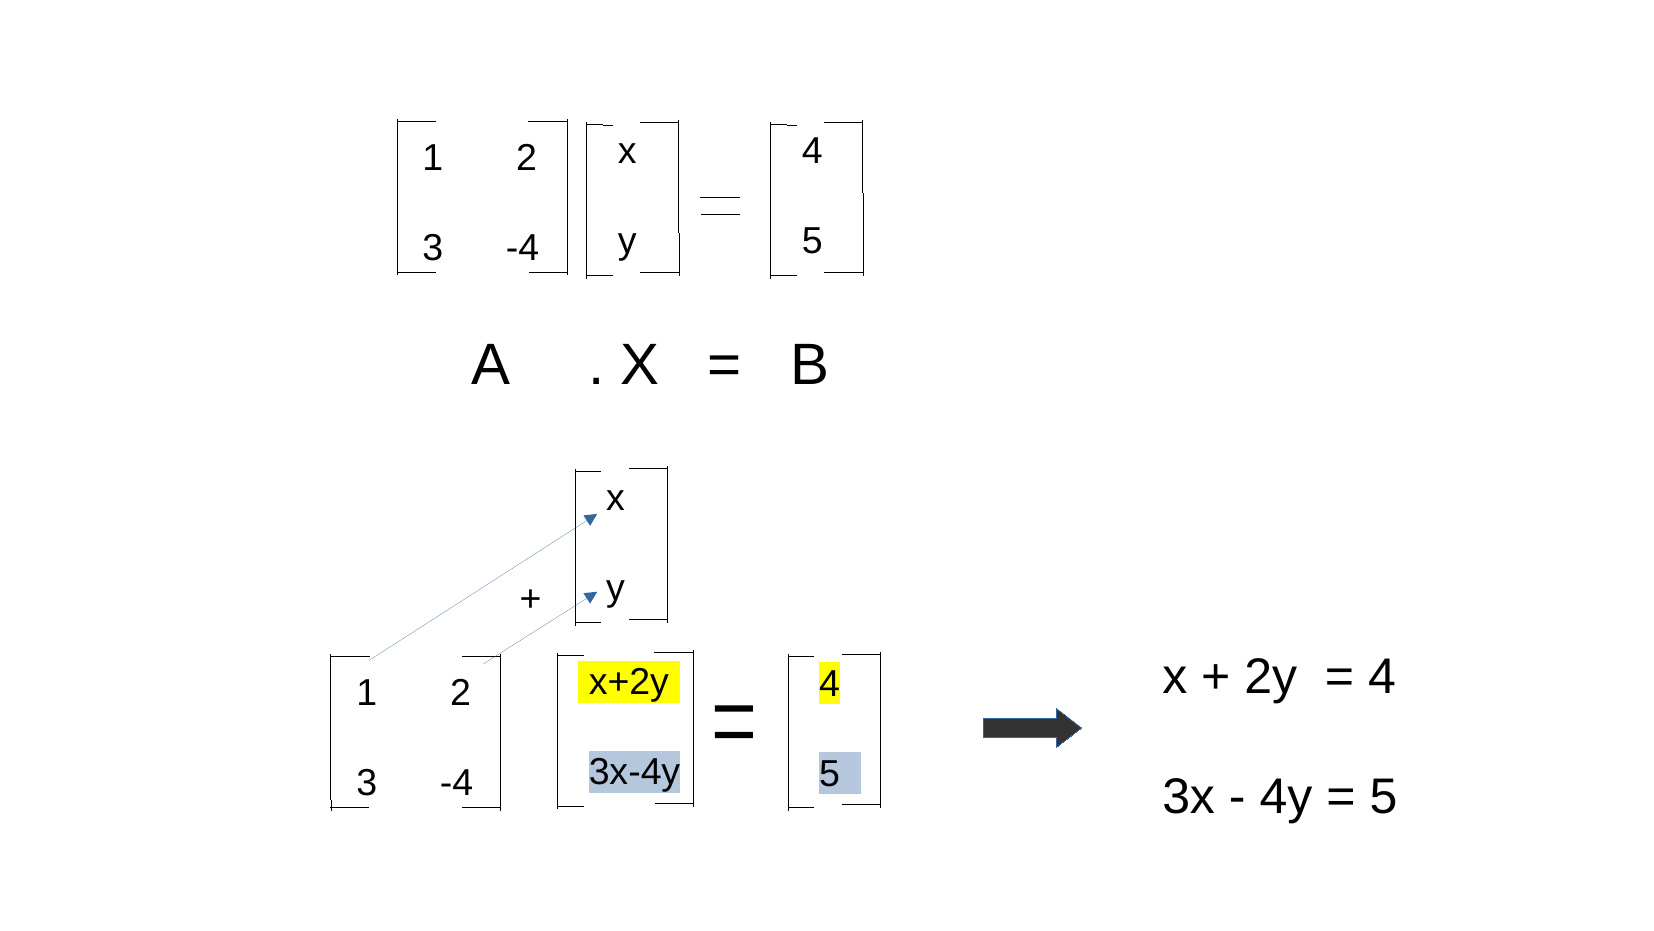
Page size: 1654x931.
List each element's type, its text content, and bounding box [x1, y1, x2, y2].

text_box 4 5 [776, 119, 967, 275]
text_box x y [592, 119, 776, 275]
text_box x + 2y = 4 3x - 4y = 5 [1133, 636, 1501, 826]
text_box 1 2 3 -4 [397, 125, 587, 281]
text_box 1 2 3 -4 [330, 660, 521, 816]
text_box x y [580, 465, 771, 621]
text_box 4 5 [793, 651, 984, 807]
text_box x+2y 3x-4y [563, 649, 754, 805]
text_box [983, 708, 1082, 748]
text_box + [504, 566, 581, 625]
text_box x y [771, 125, 776, 275]
text_box A . X = B [359, 319, 930, 436]
